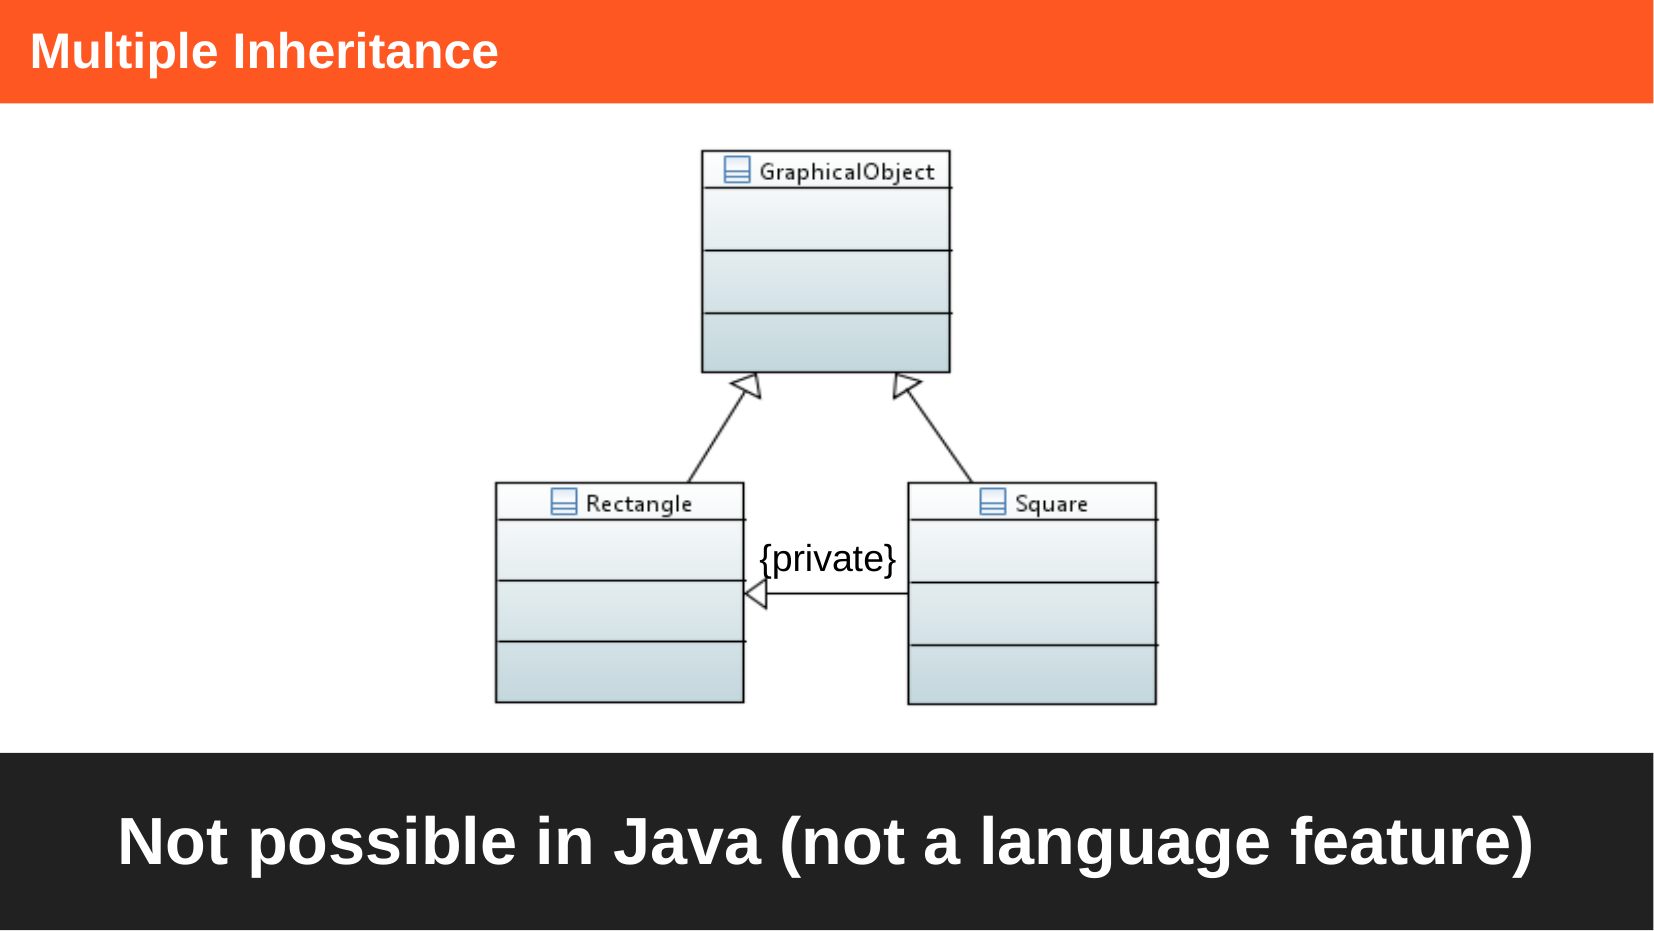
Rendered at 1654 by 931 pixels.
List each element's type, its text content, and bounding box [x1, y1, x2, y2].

picture [475, 132, 1178, 724]
text_box {private} [695, 526, 960, 592]
title Multiple Inheritance [0, 0, 1654, 104]
text_box Not possible in Java (not a language feature) [0, 752, 1654, 931]
